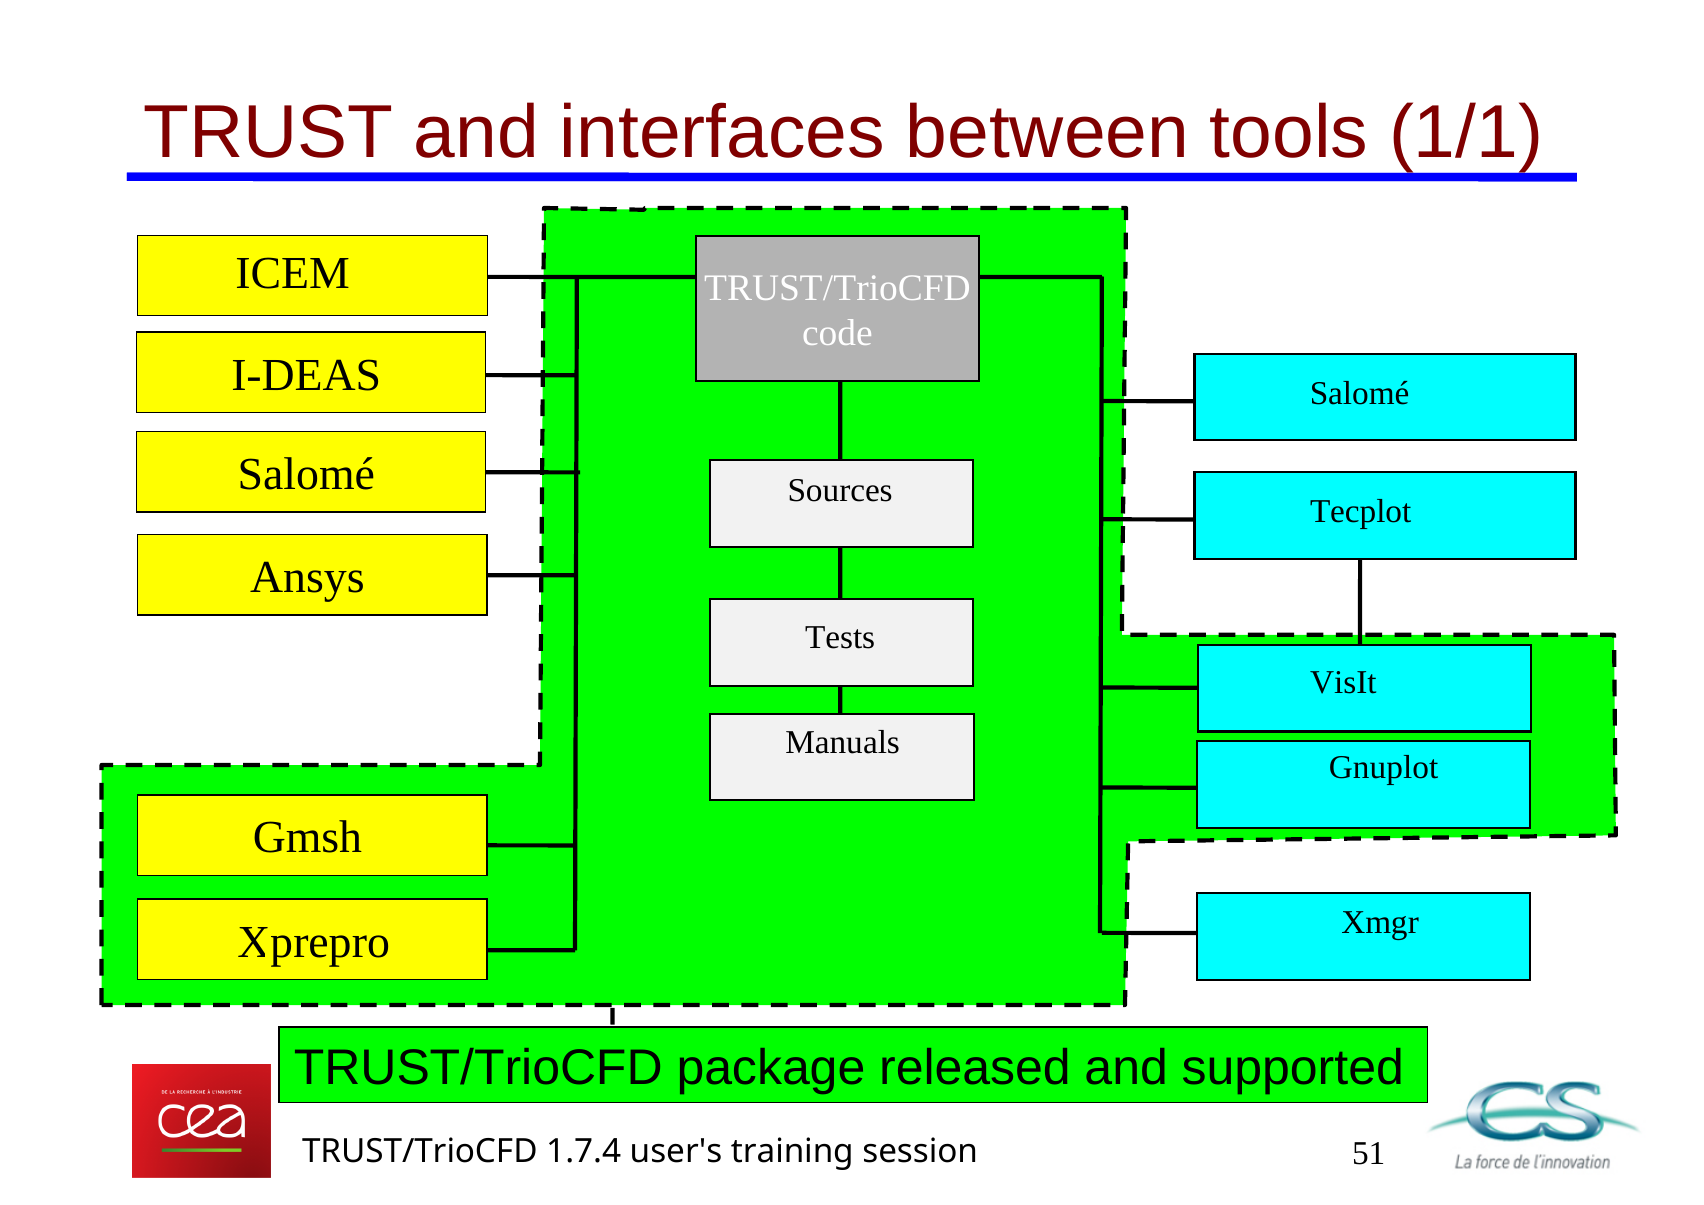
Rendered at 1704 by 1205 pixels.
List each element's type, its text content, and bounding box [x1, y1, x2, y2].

text_box Gmsh [252, 807, 363, 863]
text_box [1194, 472, 1576, 559]
text_box [543, 215, 1126, 399]
text_box [1194, 353, 1576, 441]
text_box [136, 431, 486, 512]
text_box [542, 378, 574, 470]
text_box [542, 280, 574, 373]
text_box TRUST/TrioCFD code [695, 235, 980, 381]
text_box Tests [790, 608, 891, 664]
text_box [1196, 893, 1530, 980]
title TRUST and interfaces between tools (1/1) [127, 181, 1577, 215]
text_box [1104, 404, 1125, 517]
text_box TRUST/TrioCFD package released and supported [278, 1027, 1428, 1103]
text_box Tecplot [1294, 481, 1427, 538]
text_box [1103, 522, 1616, 930]
text_box Ansys [250, 546, 365, 602]
text_box Salomé [1294, 363, 1425, 419]
text_box Salomé [237, 443, 376, 499]
text_box [101, 280, 1127, 1006]
text_box [541, 475, 574, 573]
text_box [137, 534, 487, 616]
text_box Xprepro [277, 938, 287, 956]
text_box [137, 235, 488, 316]
text_box Xprepro [335, 938, 345, 956]
picture [132, 1064, 271, 1178]
text_box [136, 332, 486, 413]
text_box Xprepro [237, 911, 391, 967]
text_box I-DEAS [231, 344, 382, 400]
text_box Manuals [770, 712, 916, 768]
text_box Gnuplot [1272, 737, 1454, 793]
picture [1423, 1072, 1648, 1179]
text_box VisIt [1253, 652, 1392, 708]
title TRUST and interfaces between tools (1/1) [127, 39, 1577, 172]
text_box Xmgr [1293, 892, 1435, 948]
text_box ICEM [235, 242, 351, 298]
text_box Ansys [260, 566, 270, 580]
text_box Sources [772, 460, 909, 516]
